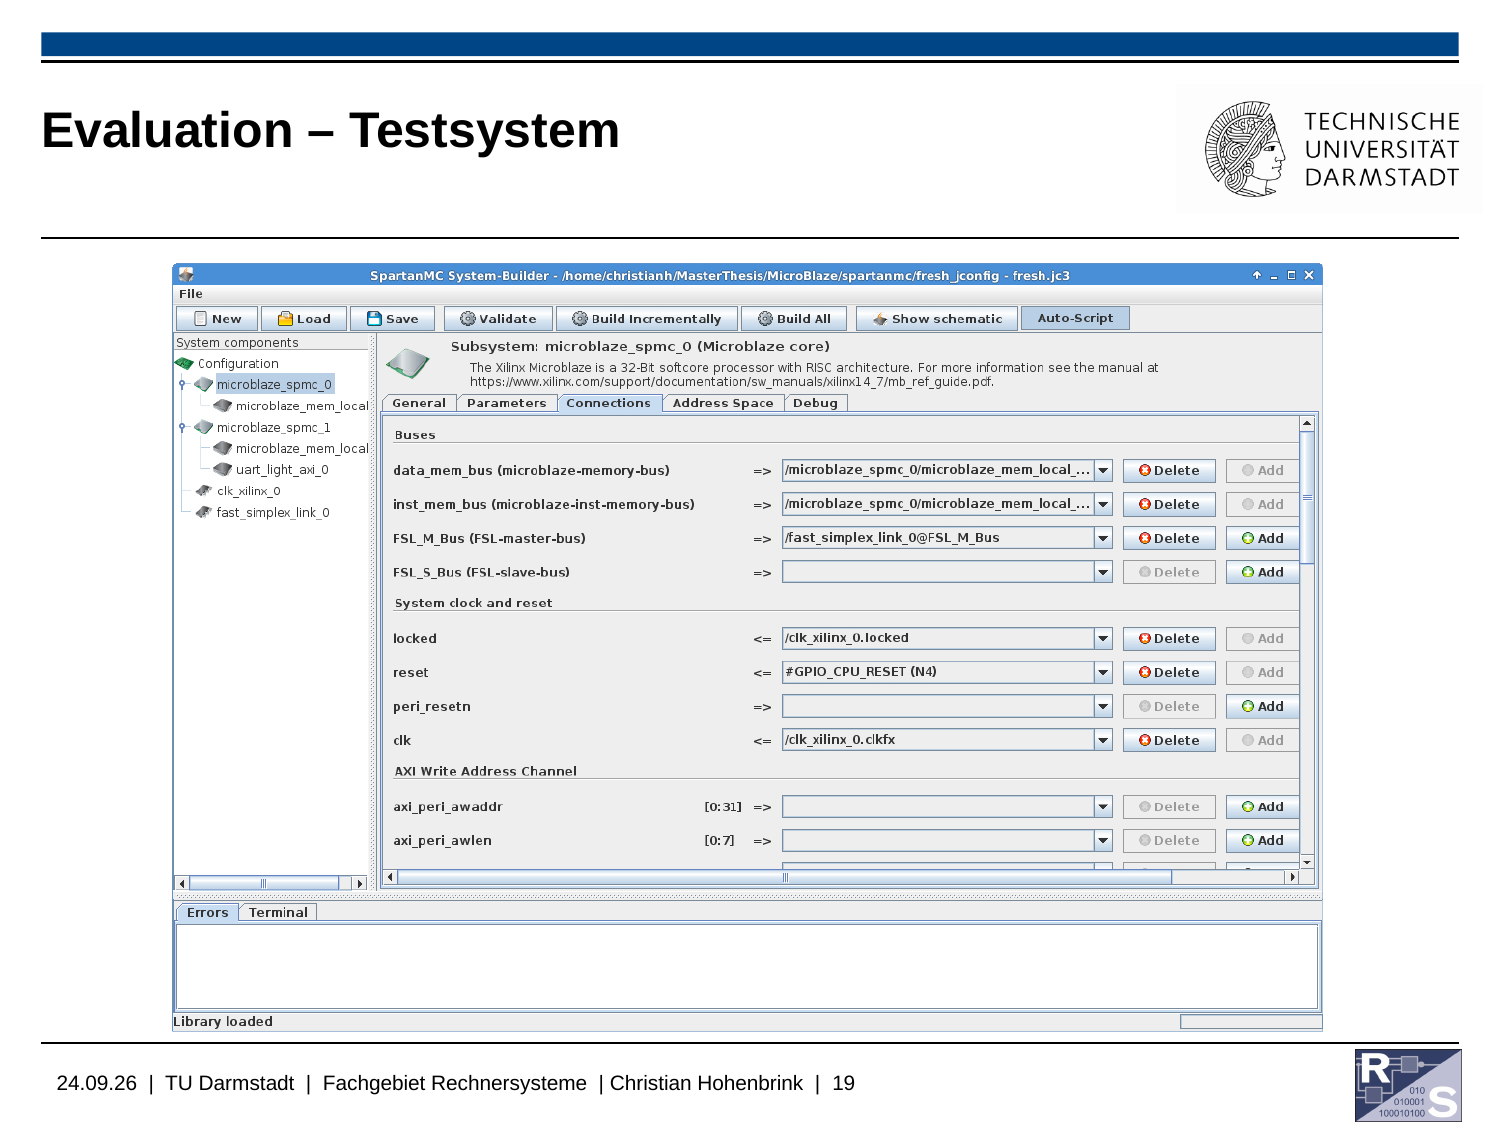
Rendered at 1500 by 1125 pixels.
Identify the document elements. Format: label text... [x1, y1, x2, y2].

picture [172, 263, 1323, 1032]
picture [1355, 1049, 1462, 1122]
title Evaluation – Testsystem [41, 55, 1131, 206]
